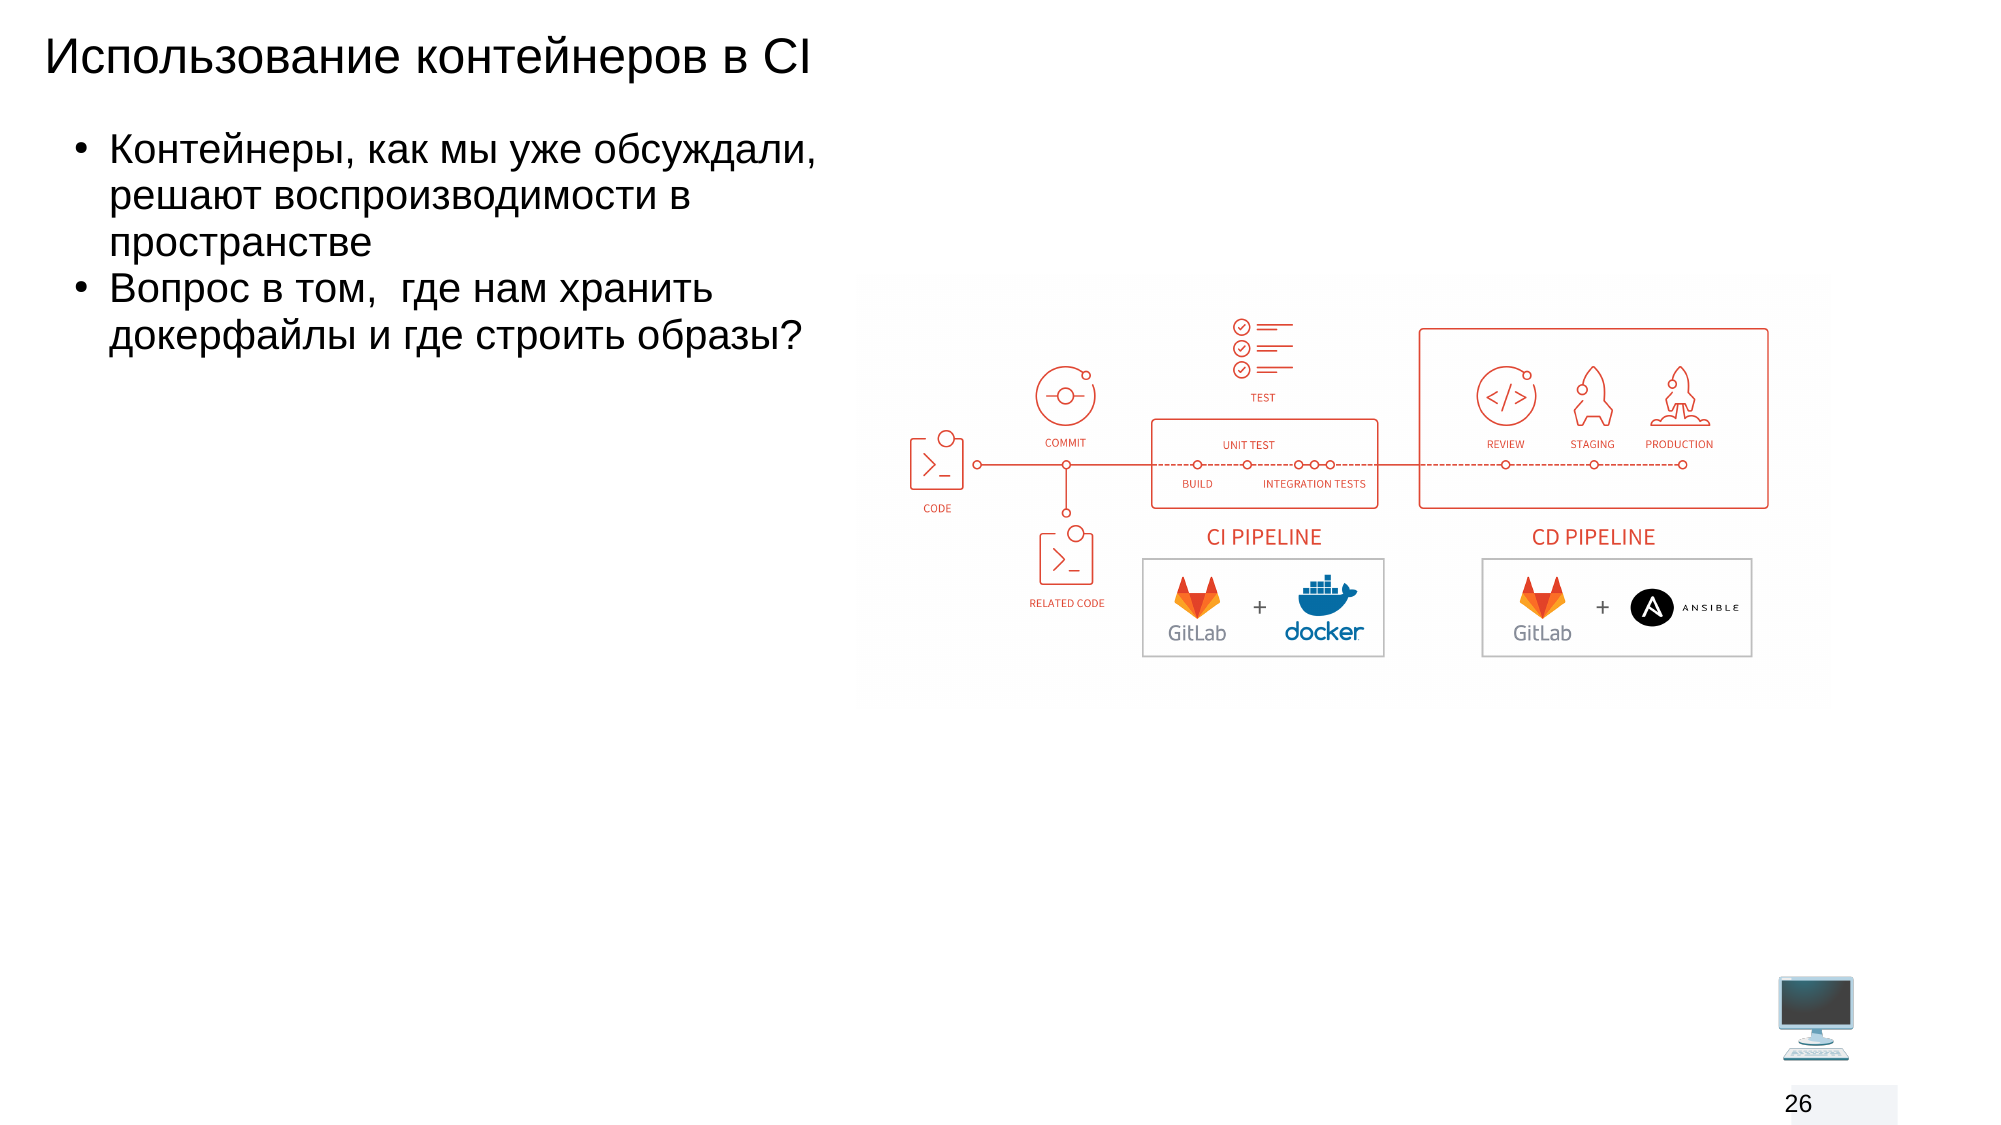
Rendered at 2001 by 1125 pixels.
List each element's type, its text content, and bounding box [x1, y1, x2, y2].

picture [1771, 974, 1861, 1063]
text_box Контейнеры, как мы уже обсуждали, решают воспроизводимости в пространстве Вопрос в том, где нам хранить докерфайлы и где строить образы? [59, 118, 852, 645]
picture [856, 274, 1831, 709]
text_box Использование контейнеров в CI [29, 21, 1595, 92]
text_box <number> [1769, 1082, 1914, 1125]
